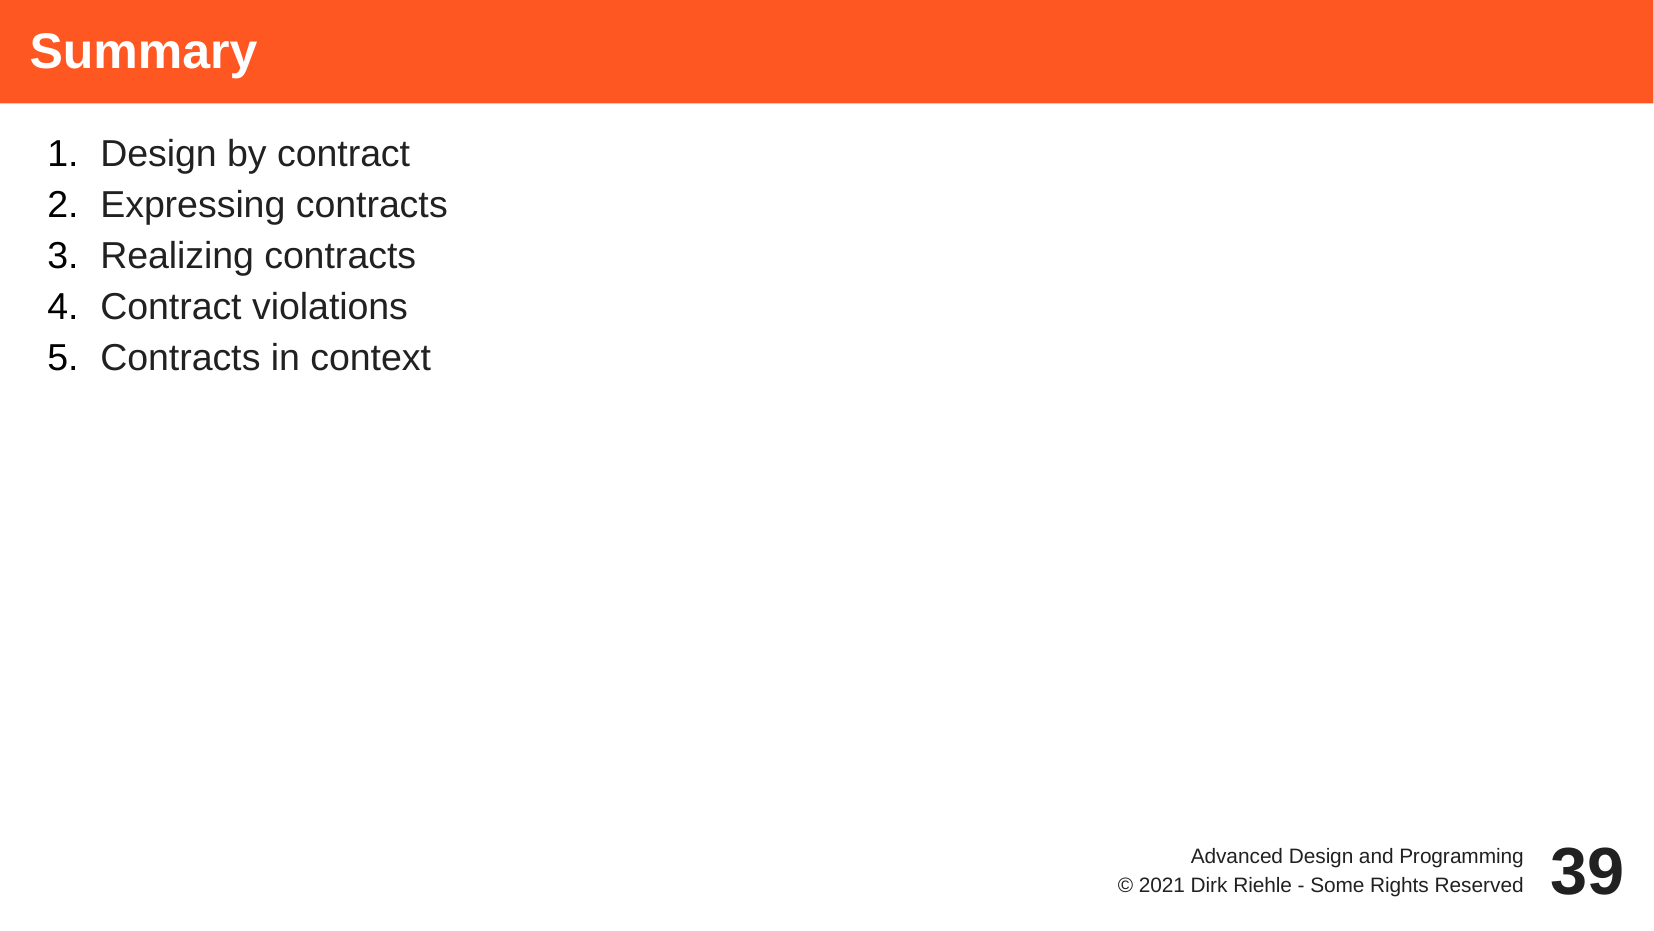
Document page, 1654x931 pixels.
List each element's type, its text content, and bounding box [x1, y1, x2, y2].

title Summary [0, 0, 1654, 104]
list Design by contract Expressing contracts Realizing contracts Contract violations Contracts in context [29, 132, 1625, 813]
